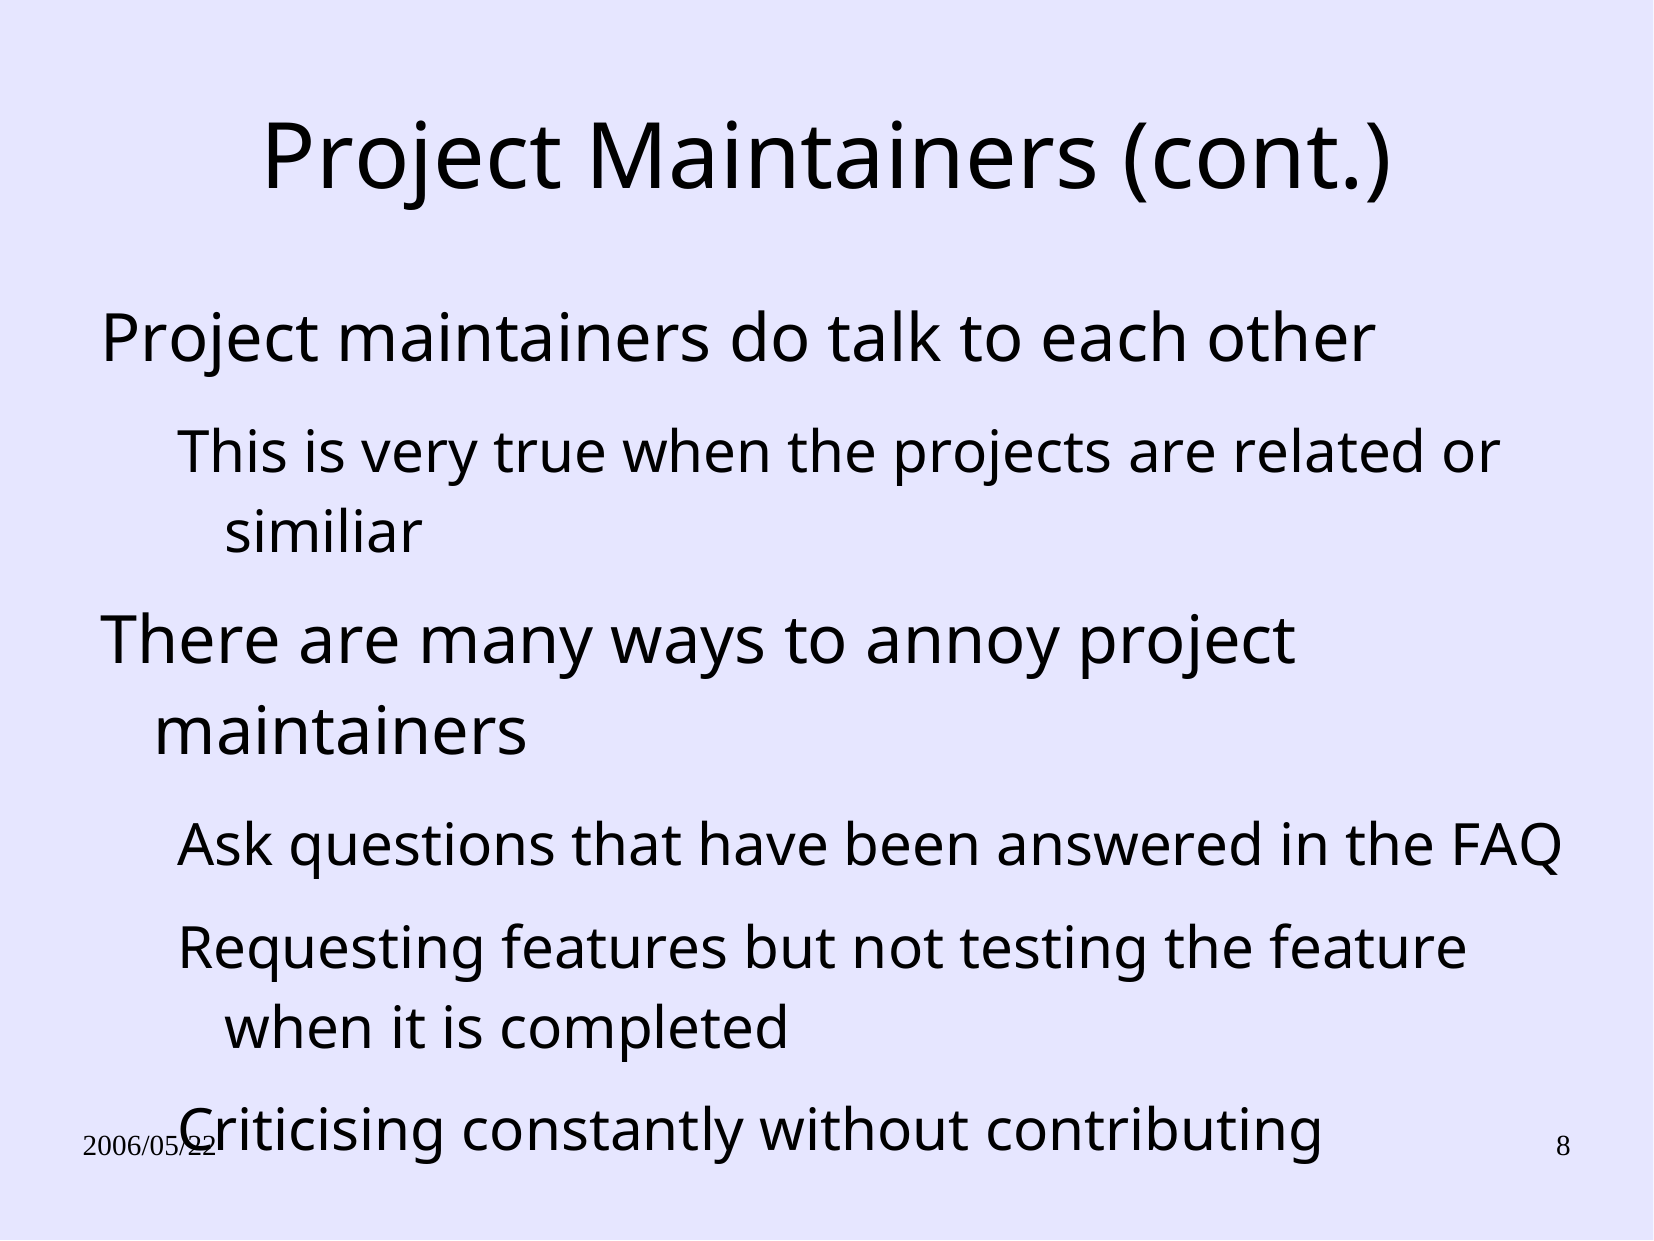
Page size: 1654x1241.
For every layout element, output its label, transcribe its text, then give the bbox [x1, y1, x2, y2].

list Project maintainers do talk to each other This is very true when the projects are related or similiar There are many ways to annoy project maintainers Ask questions that have been answered in the FAQ Requesting features but not testing the feature when it is completed Criticising constantly without contributing [82, 290, 1571, 1094]
title Project Maintainers (cont.) [82, 56, 1571, 250]
